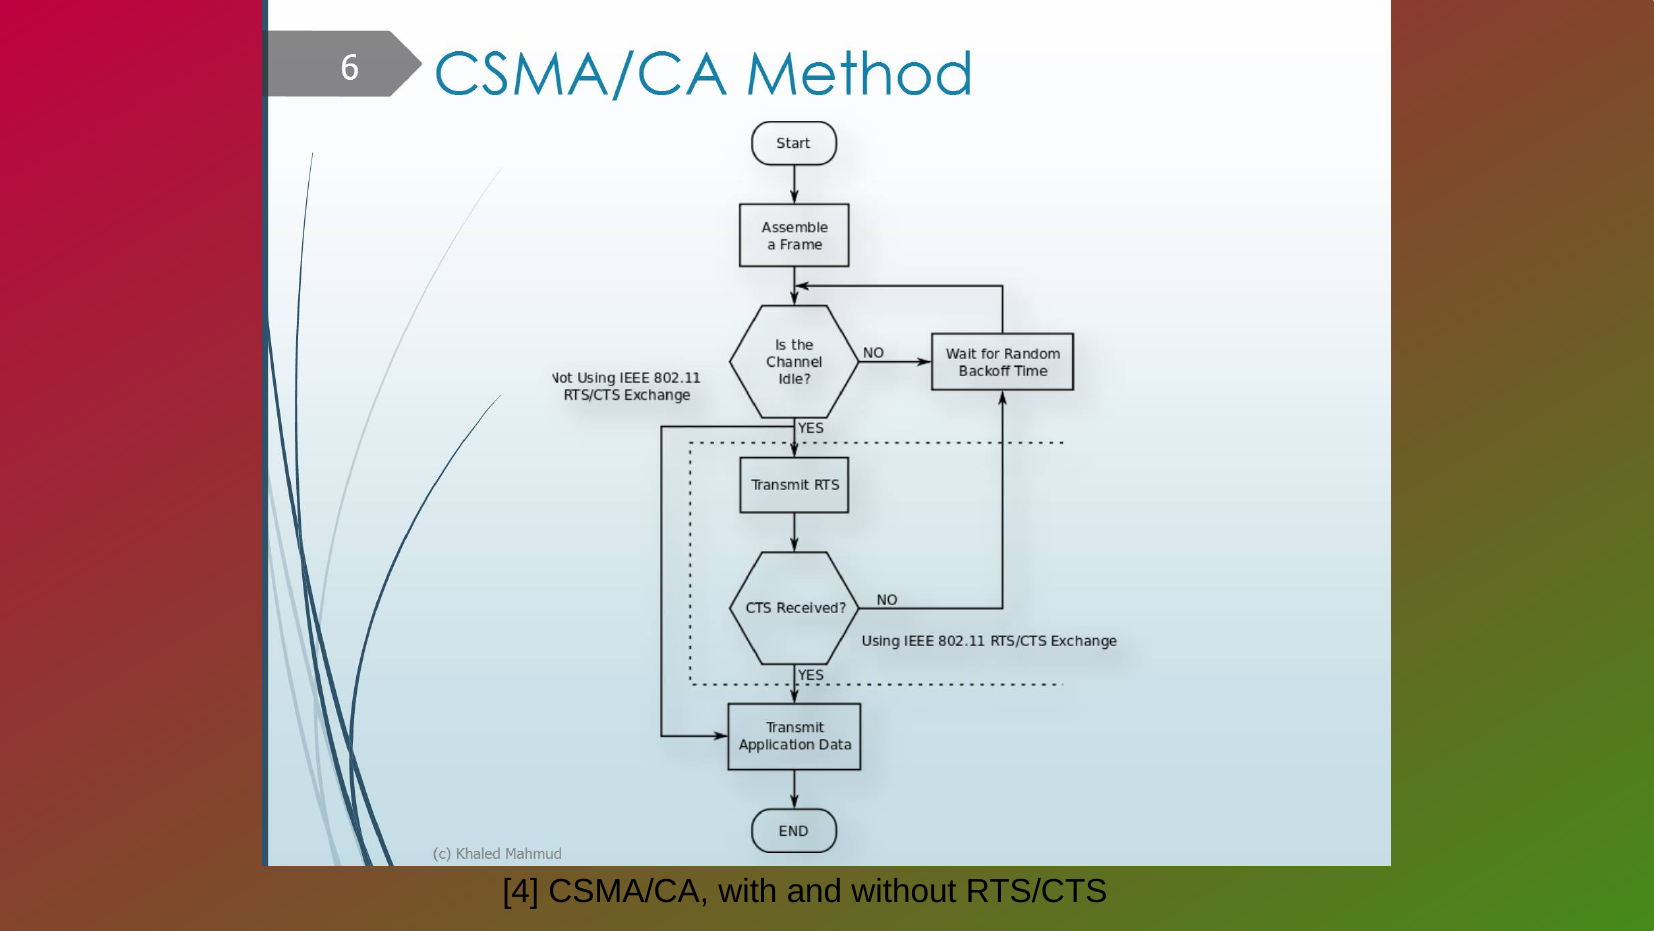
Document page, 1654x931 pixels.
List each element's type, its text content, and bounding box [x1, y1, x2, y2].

text_box [4] CSMA/CA, with and without RTS/CTS [487, 865, 1388, 931]
picture [262, 0, 1391, 866]
